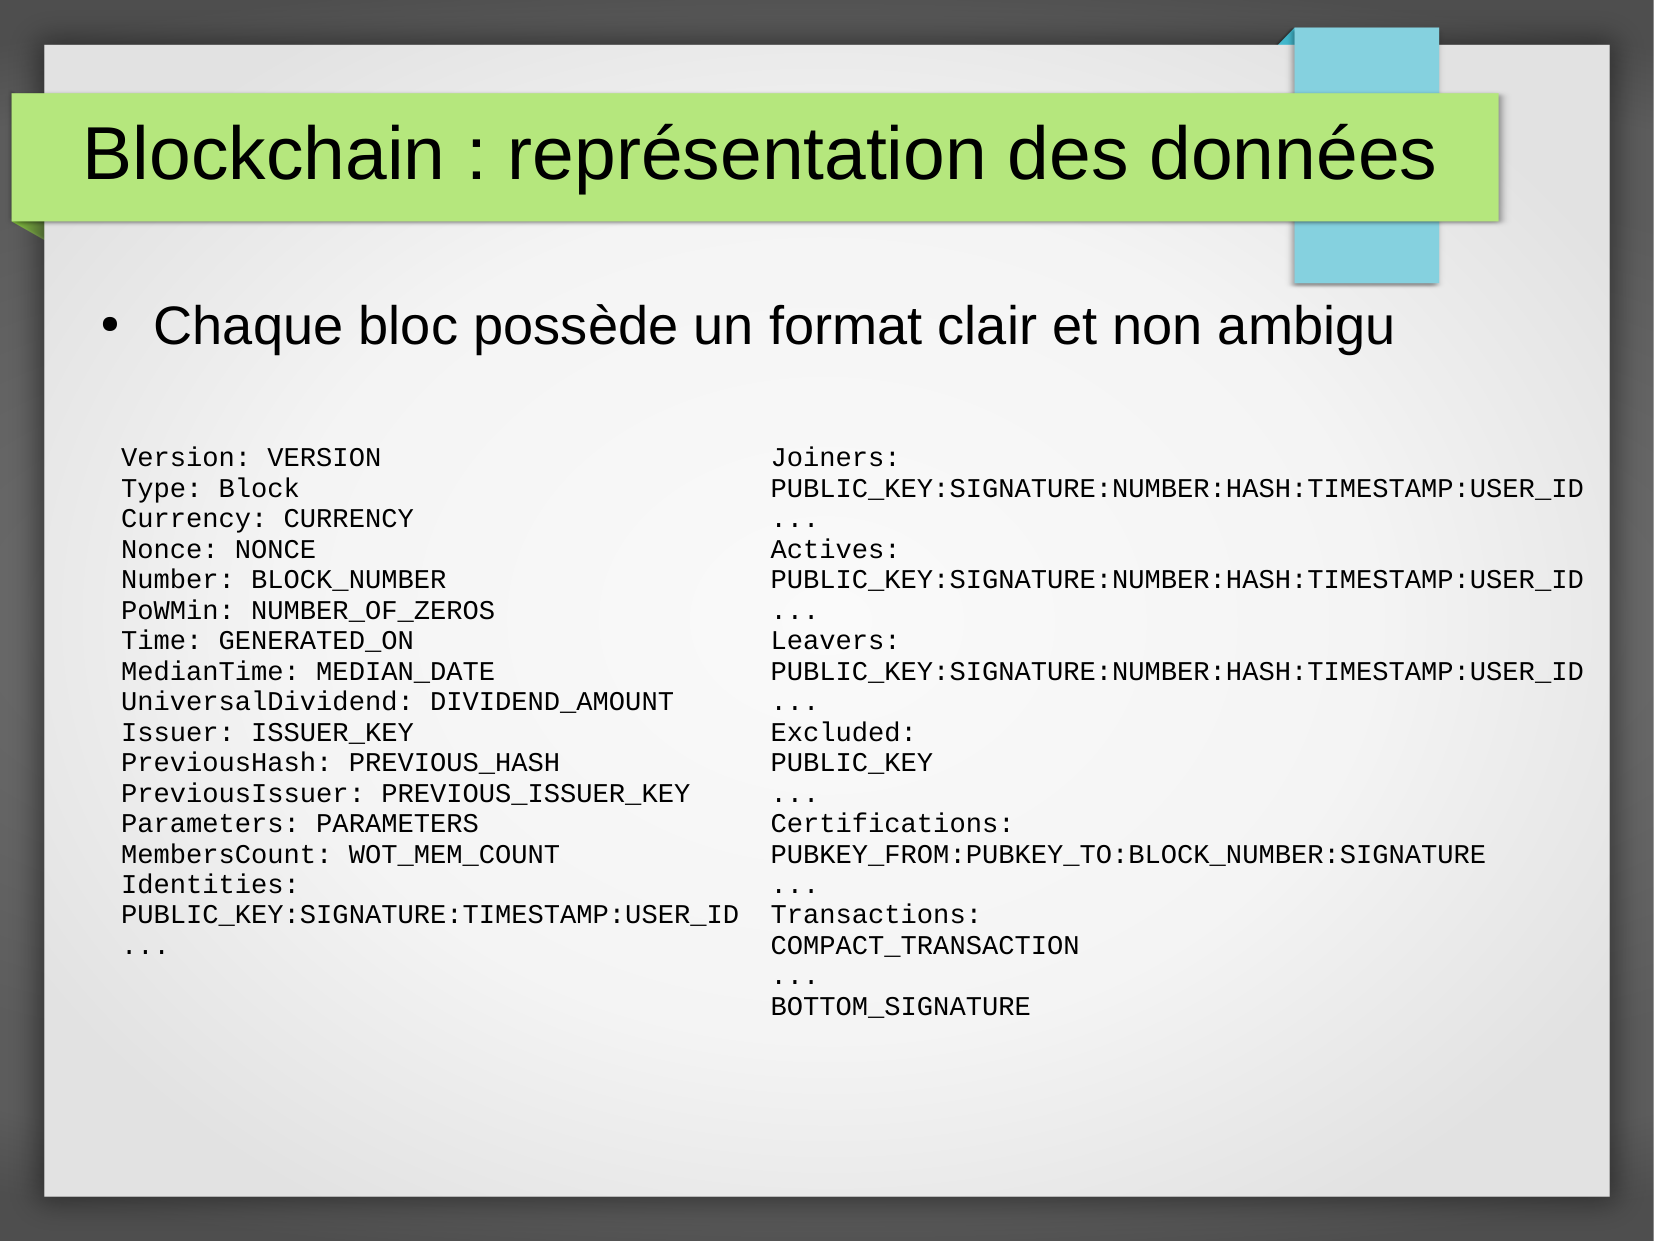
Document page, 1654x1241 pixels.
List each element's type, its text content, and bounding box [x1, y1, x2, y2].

text_box Joiners: PUBLIC_KEY:SIGNATURE:NUMBER:HASH:TIMESTAMP:USER_ID ... Actives: PUBLIC_KEY:SIGNATURE:NUMBER:HASH:TIMESTAMP:USER_ID ... Leavers: PUBLIC_KEY:SIGNATURE:NUMBER:HASH:TIMESTAMP:USER_ID ... Excluded: PUBLIC_KEY ... Certifications: PUBKEY_FROM:PUBKEY_TO:BLOCK_NUMBER:SIGNATURE ... Transactions: COMPACT_TRANSACTION ... BOTTOM_SIGNATURE [755, 437, 1607, 1180]
list Chaque bloc possède un format clair et non ambigu [82, 295, 1571, 1015]
title Blockchain : représentation des données [82, 94, 1512, 213]
text_box Version: VERSION Type: Block Currency: CURRENCY Nonce: NONCE Number: BLOCK_NUMBER PoWMin: NUMBER_OF_ZEROS Time: GENERATED_ON MedianTime: MEDIAN_DATE UniversalDividend: DIVIDEND_AMOUNT Issuer: ISSUER_KEY PreviousHash: PREVIOUS_HASH PreviousIssuer: PREVIOUS_ISSUER_KEY Parameters: PARAMETERS MembersCount: WOT_MEM_COUNT Identities: PUBLIC_KEY:SIGNATURE:TIMESTAMP:USER_ID ... [106, 437, 755, 1180]
picture [0, 0, 1654, 1241]
